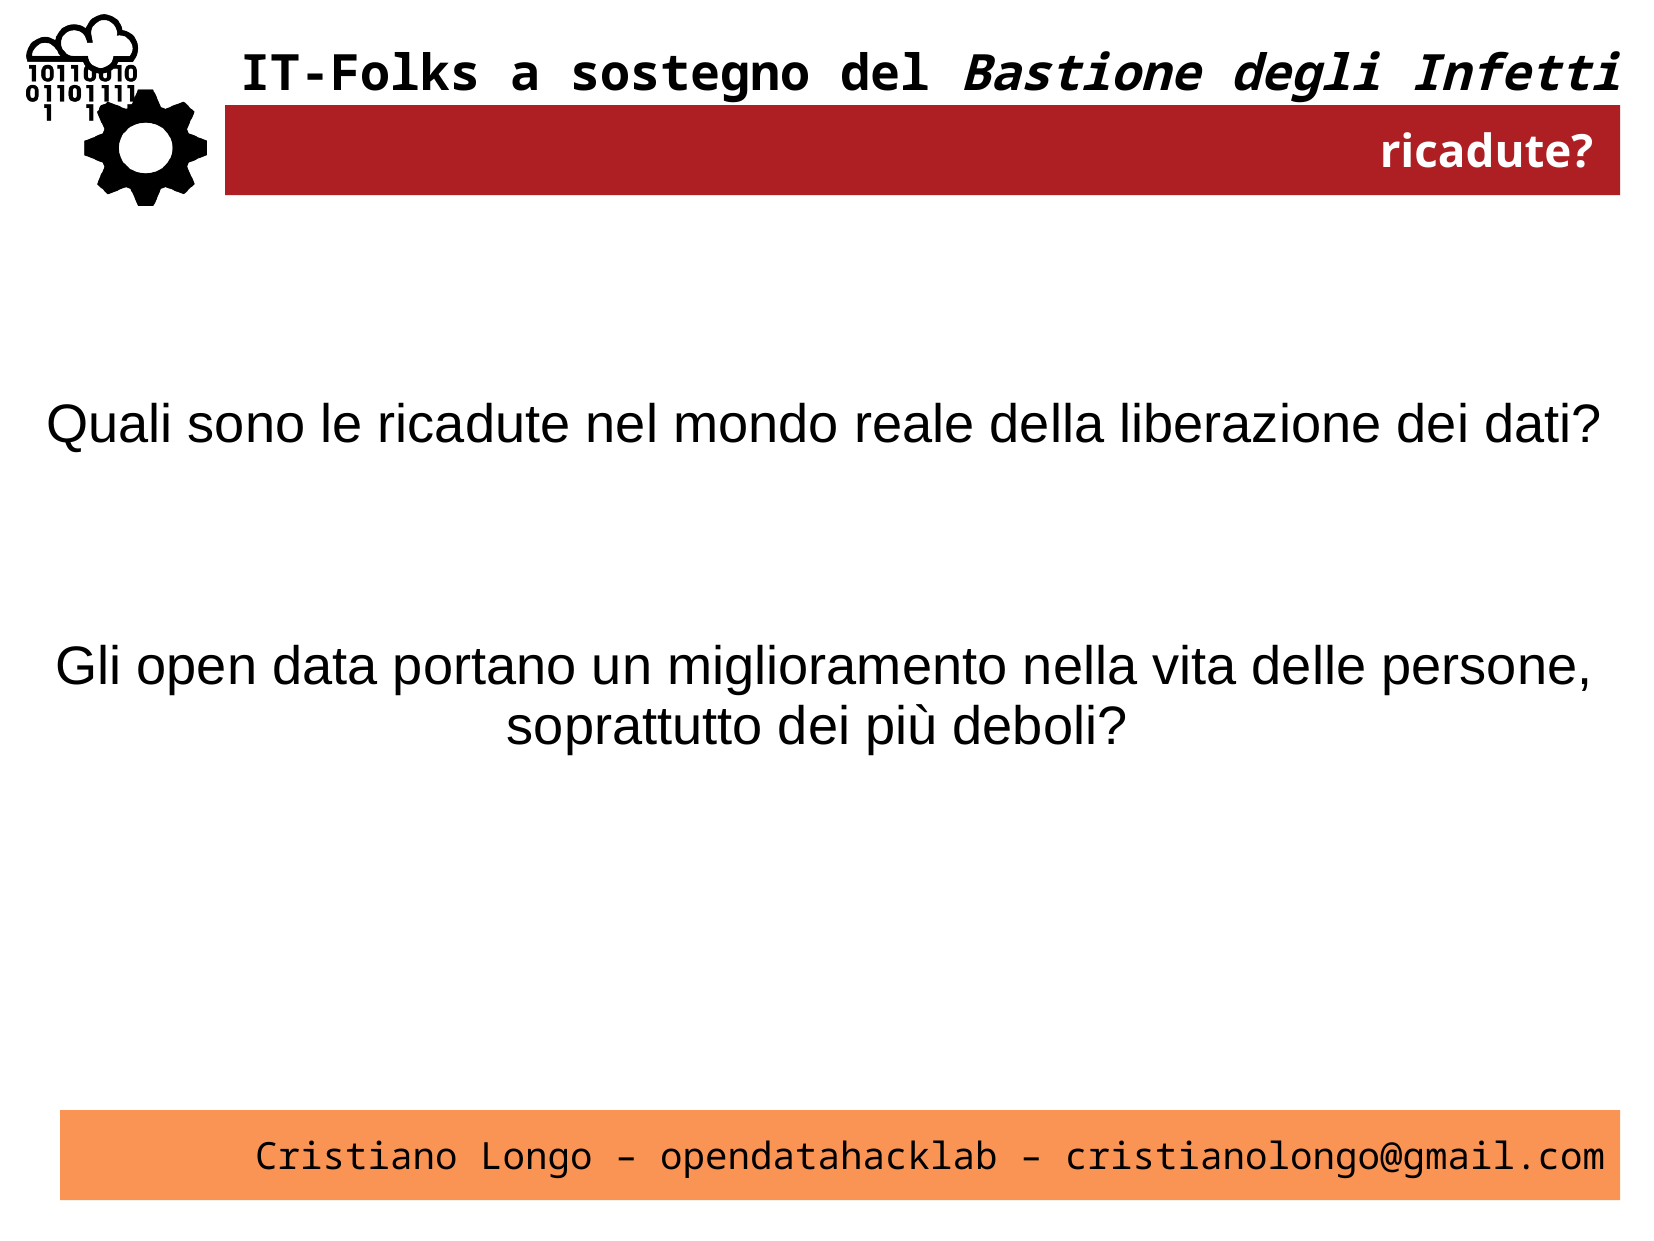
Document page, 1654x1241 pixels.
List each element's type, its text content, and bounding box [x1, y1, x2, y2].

text_box ricadute? [225, 105, 1621, 196]
text_box IT-Folks a sostegno del Bastione degli Infetti [206, 30, 1636, 212]
text_box Cristiano Longo – opendatahacklab – cristianolongo@gmail.com [60, 1110, 1621, 1201]
text_box Quali sono le ricadute nel mondo reale della liberazione dei dati? Gli open data portano un miglioramento nella vita delle persone, soprattutto dei più deboli? [30, 385, 1621, 766]
picture [26, 14, 207, 206]
